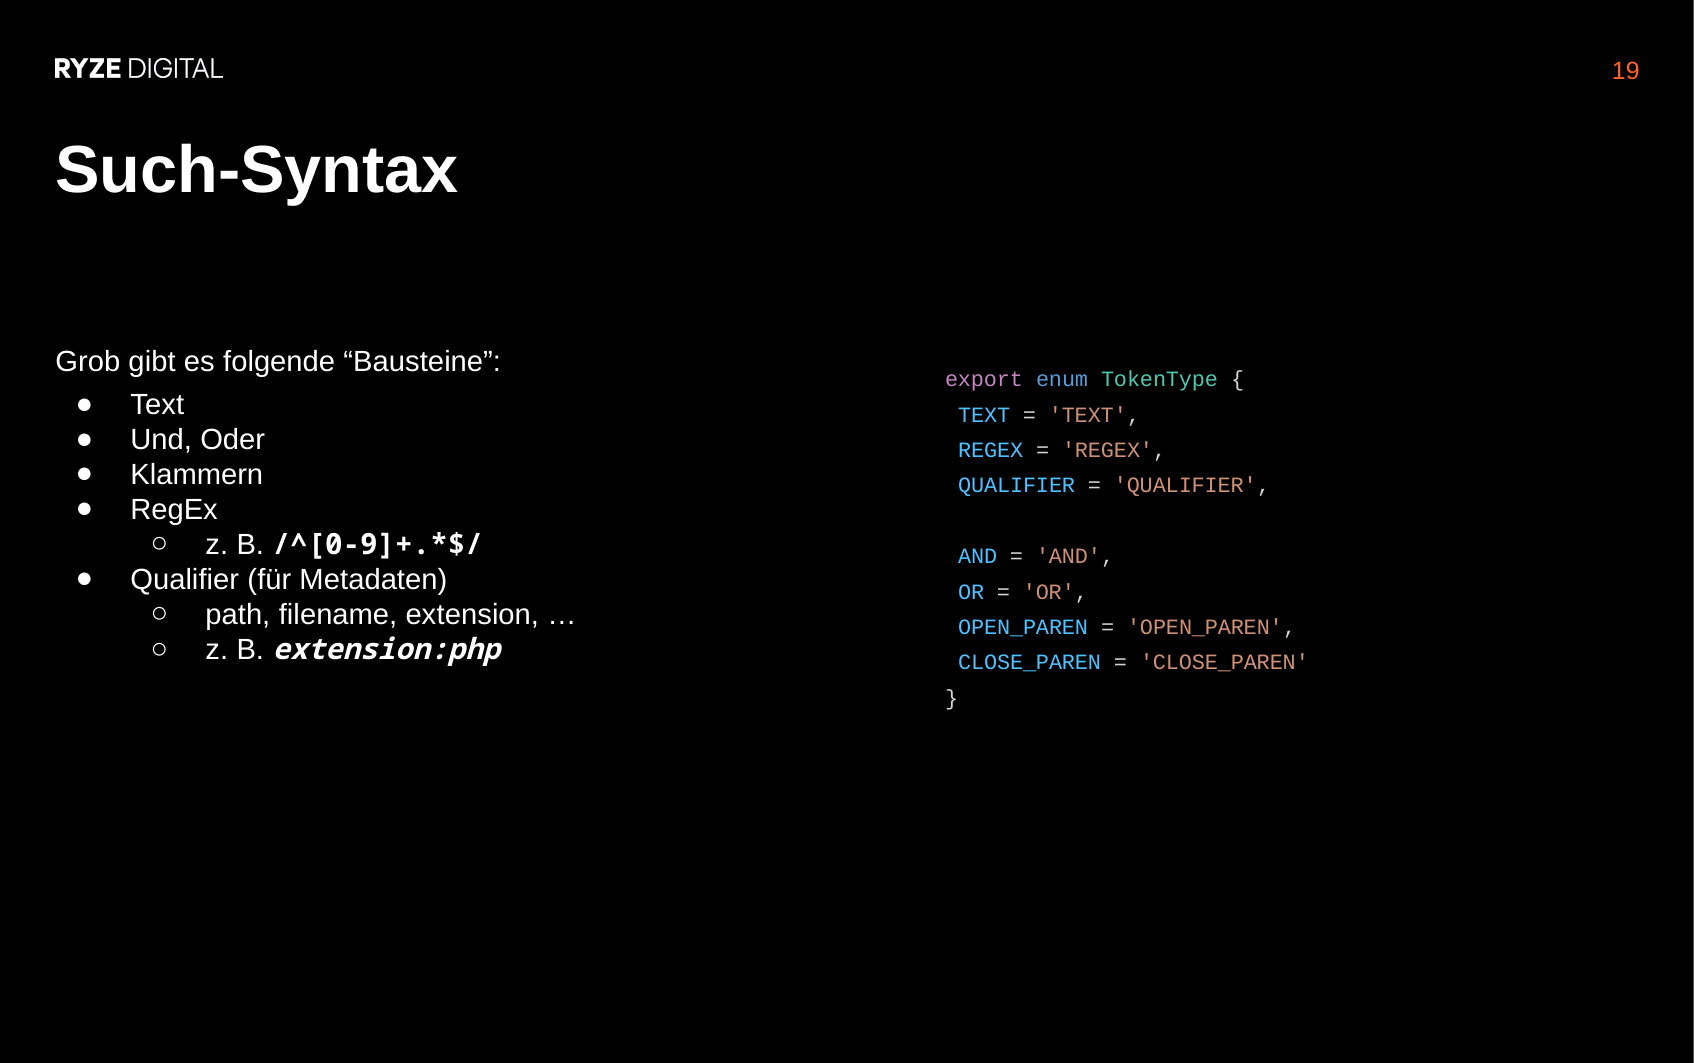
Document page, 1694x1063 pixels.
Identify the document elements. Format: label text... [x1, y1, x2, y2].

picture [55, 58, 223, 78]
list Such-Syntax [55, 126, 626, 260]
slide_number <number> [1538, 53, 1640, 85]
list Grob gibt es folgende “Bausteine”: Text Und, Oder Klammern RegEx z. B. /^[0-9]+.*$/ Qualifier (für Metadaten) path, filename, extension, … z. B. extension:php [55, 342, 626, 1004]
text_box export enum TokenType { TEXT = 'TEXT', REGEX = 'REGEX', QUALIFIER = 'QUALIFIER', AND = 'AND', OR = 'OR', OPEN_PAREN = 'OPEN_PAREN', CLOSE_PAREN = 'CLOSE_PAREN' } [930, 340, 1423, 725]
